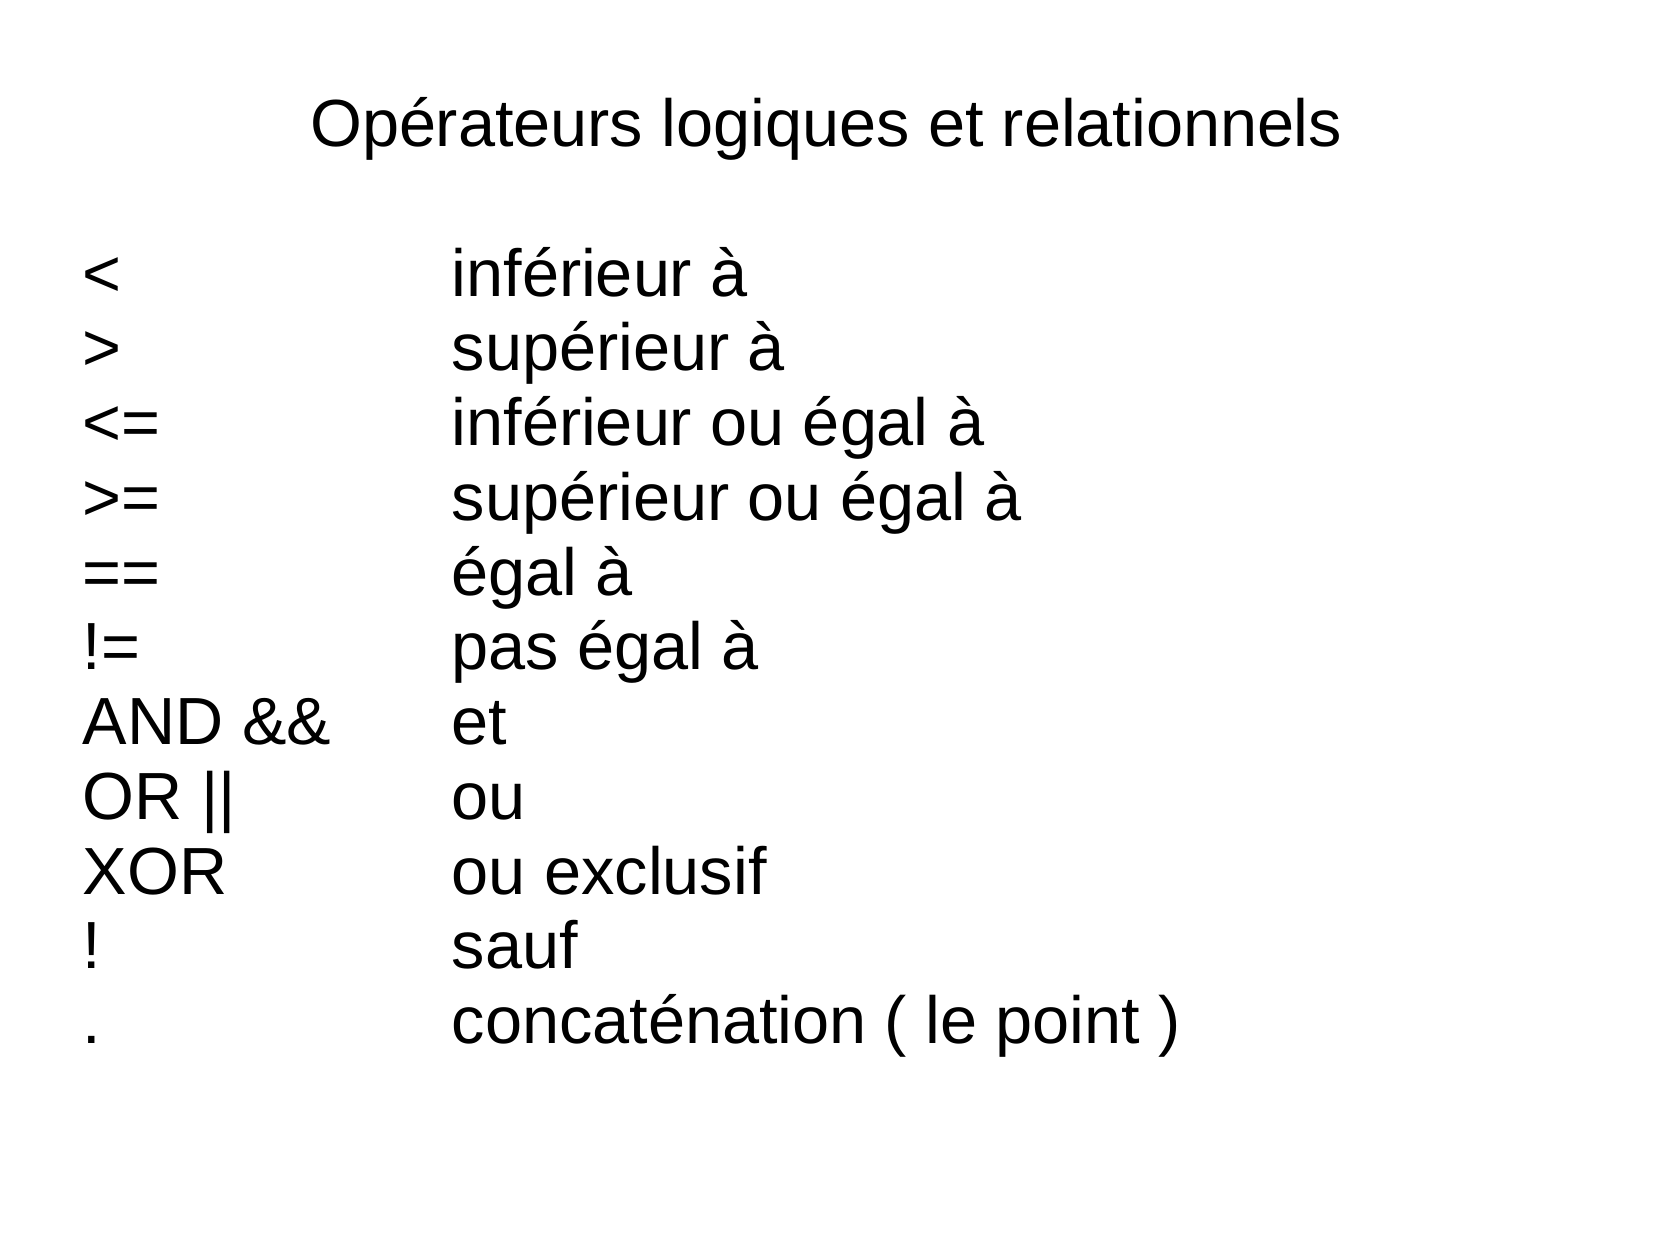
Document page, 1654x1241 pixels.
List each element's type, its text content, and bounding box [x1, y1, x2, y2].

subtitle Opérateurs logiques et relationnels < inférieur à > supérieur à <= inférieur ou égal à >= supérieur ou égal à == égal à != pas égal à AND && et OR || ou XOR ou exclusif ! sauf . concaténation ( le point ) [82, 35, 1571, 1109]
